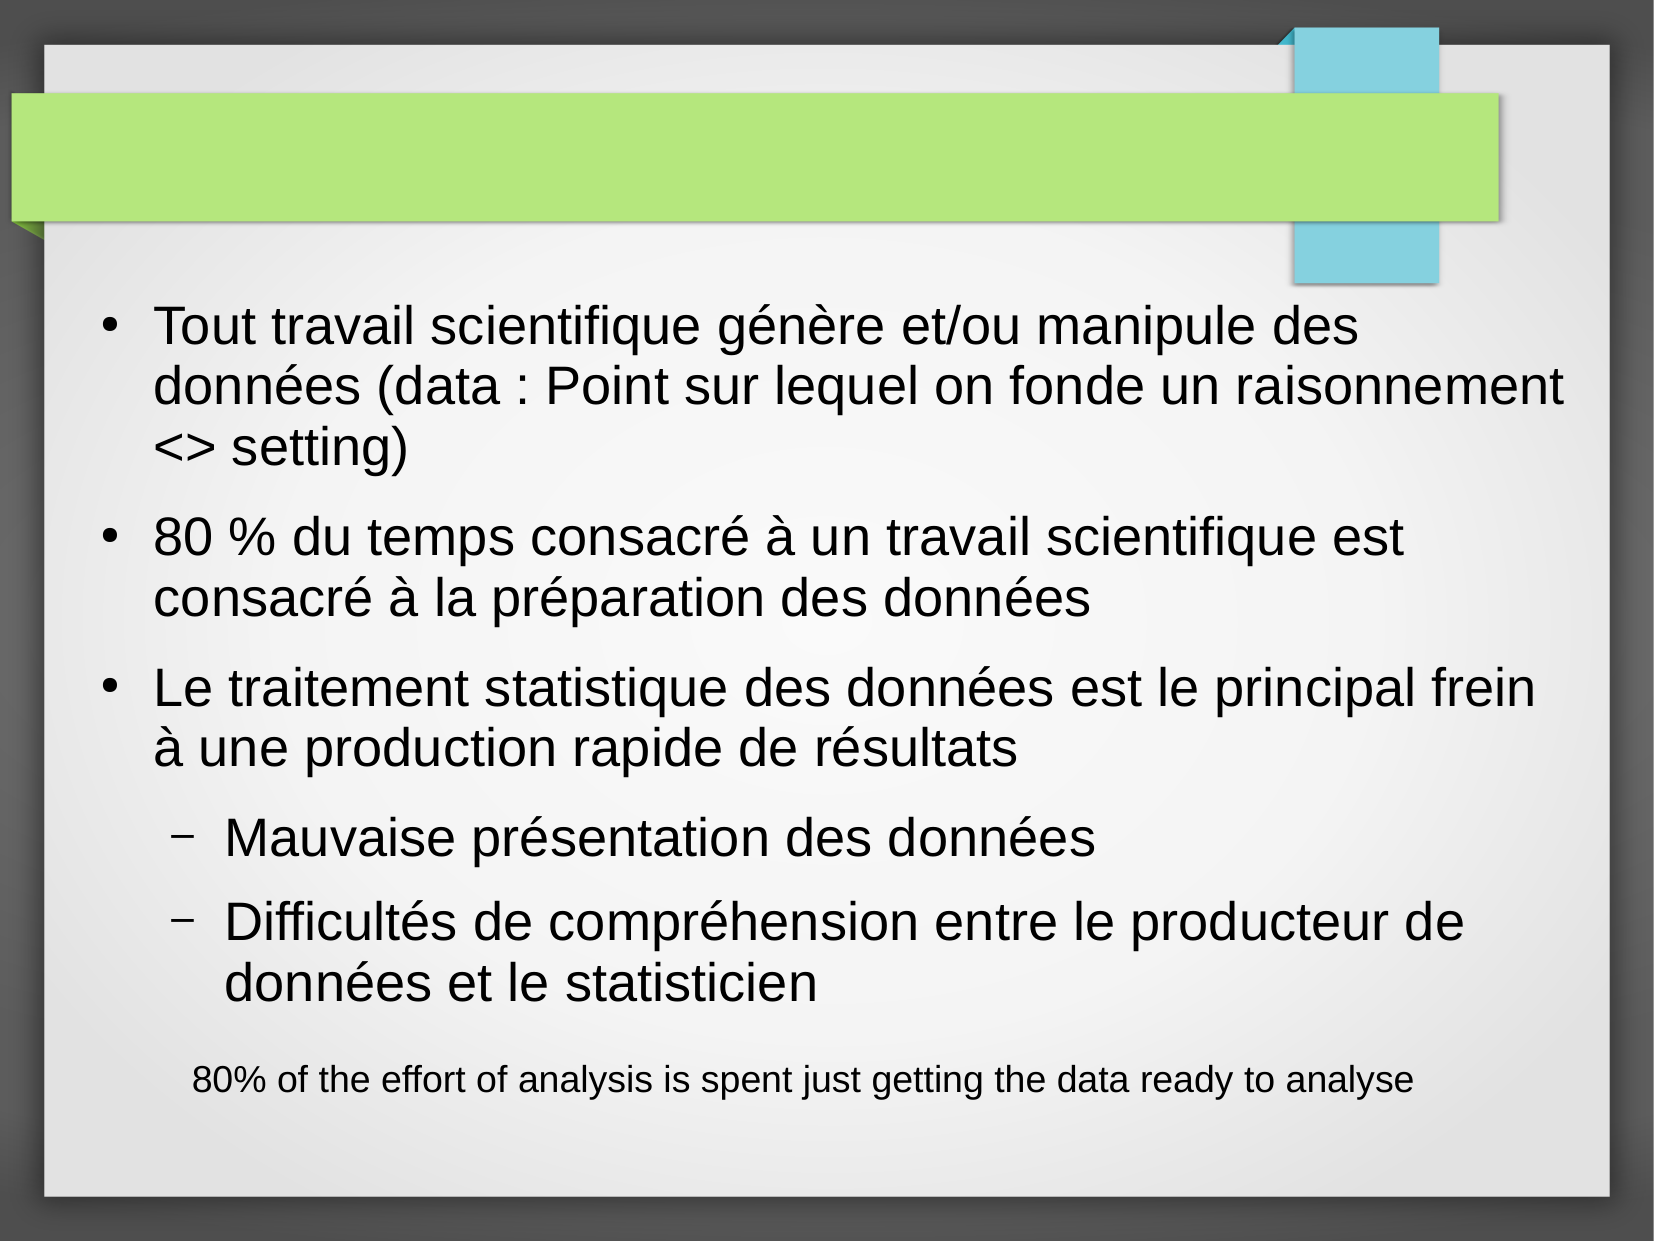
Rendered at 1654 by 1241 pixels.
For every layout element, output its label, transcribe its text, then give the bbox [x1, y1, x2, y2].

text_box 80% of the effort of analysis is spent just getting the data ready to analyse [177, 1051, 1430, 1108]
picture [0, 0, 1654, 1241]
list Tout travail scientifique génère et/ou manipule des données (data : Point sur lequel on fonde un raisonnement <> setting) 80 % du temps consacré à un travail scientifique est consacré à la préparation des données Le traitement statistique des données est le principal frein à une production rapide de résultats Mauvaise présentation des données Difficultés de compréhension entre le producteur de données et le statisticien [82, 295, 1571, 1015]
